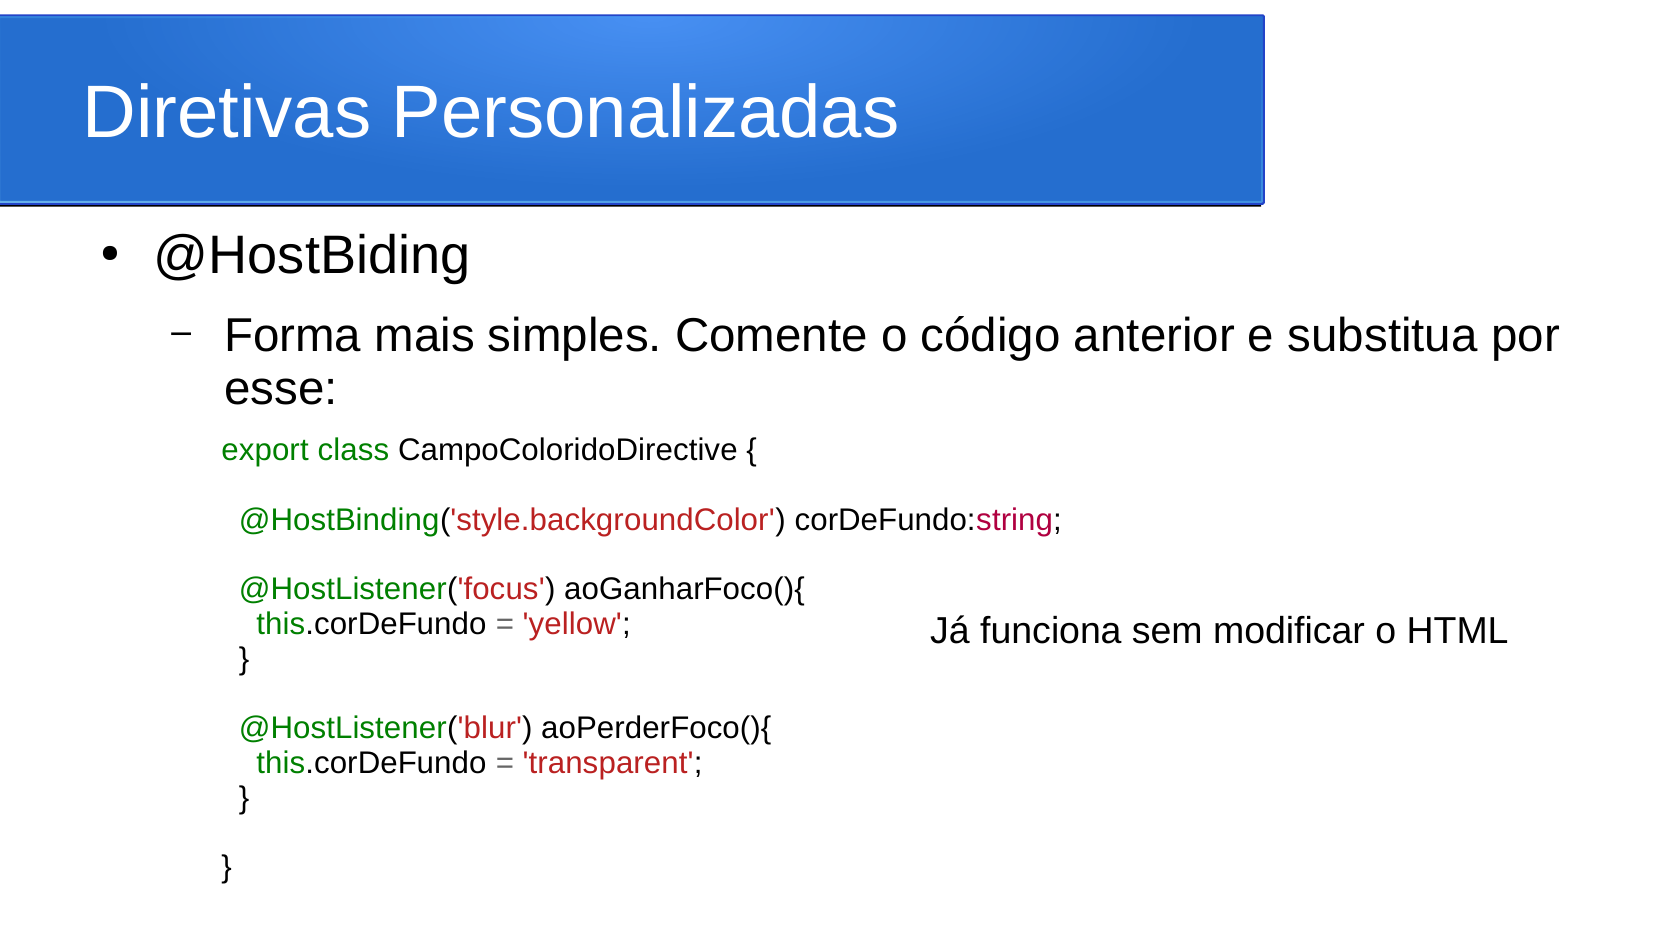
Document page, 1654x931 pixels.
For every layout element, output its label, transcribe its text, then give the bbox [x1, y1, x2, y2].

text_box Já funciona sem modificar o HTML [915, 602, 1524, 660]
list @HostBiding Forma mais simples. Comente o código anterior e substitua por esse: [82, 224, 1571, 764]
title Diretivas Personalizadas [82, 35, 1235, 189]
text_box export class CampoColoridoDirective { @HostBinding('style.backgroundColor') corDeFundo:string; @HostListener('focus') aoGanharFoco(){ this.corDeFundo = 'yellow'; } @HostListener('blur') aoPerderFoco(){ this.corDeFundo = 'transparent'; } } [206, 425, 1365, 892]
